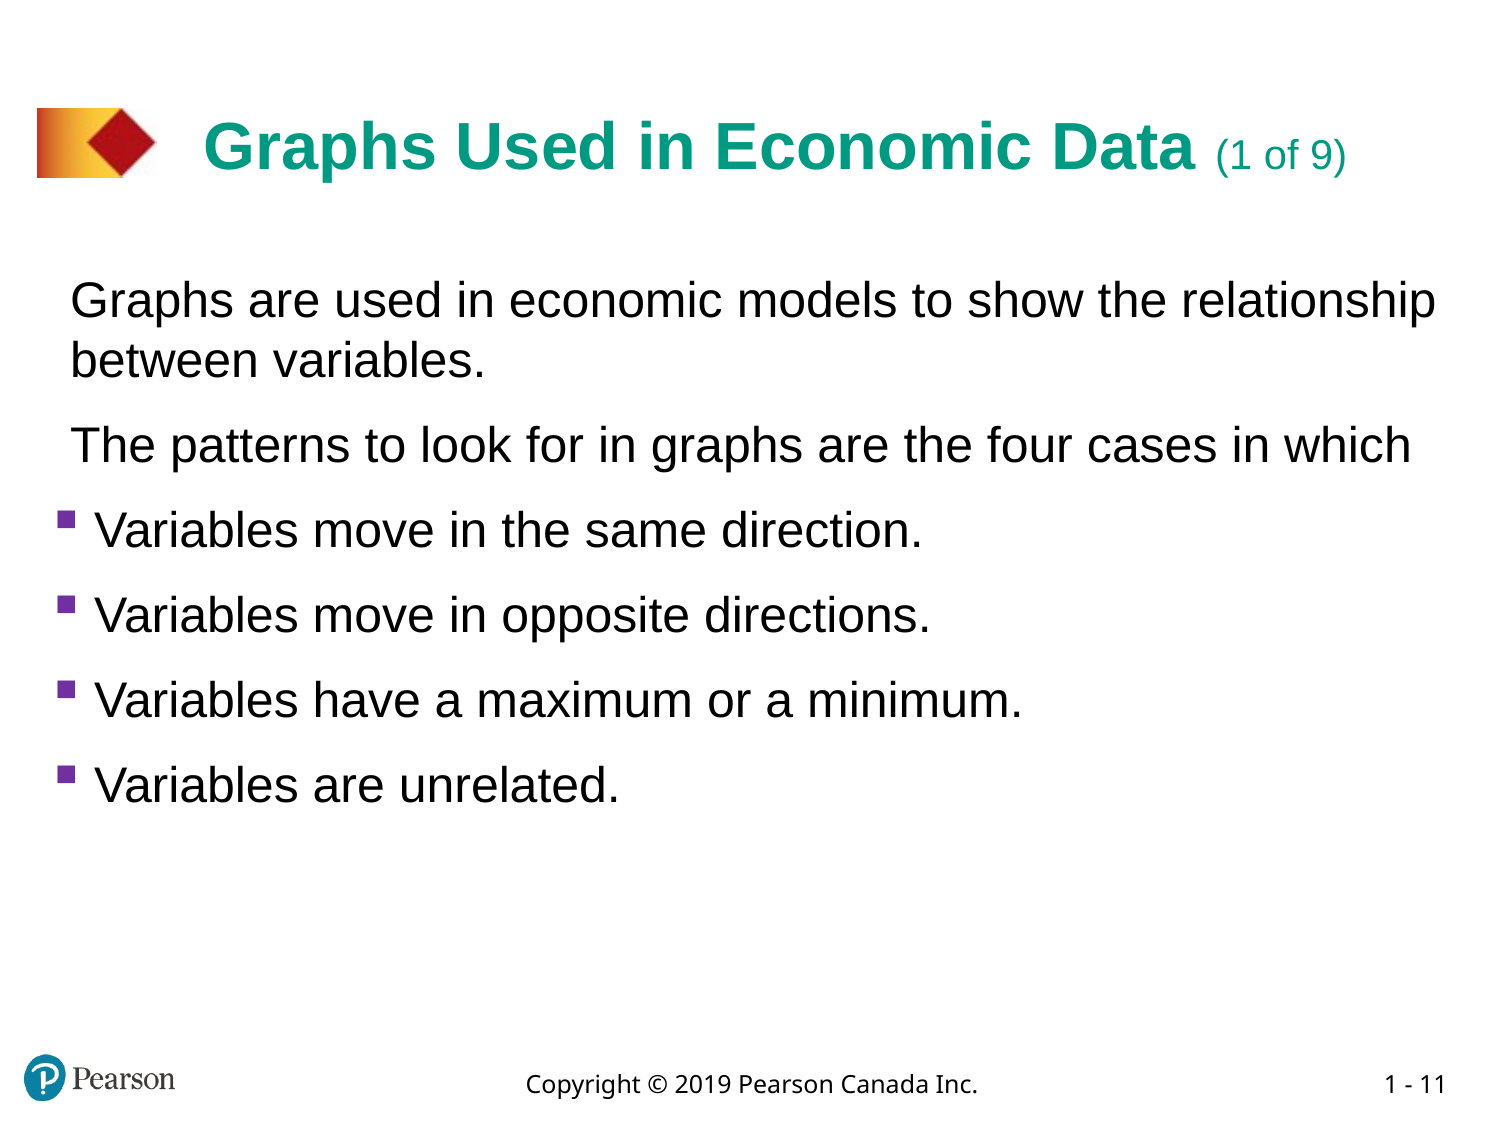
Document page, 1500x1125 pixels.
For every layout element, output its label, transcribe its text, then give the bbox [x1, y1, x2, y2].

picture [37, 108, 157, 178]
picture [49, 1054, 175, 1101]
title Graphs Used in Economic Data (1 of 9) [188, 50, 1364, 236]
list Graphs are used in economic models to show the relationship between variables. The patterns to look for in graphs are the four cases in which Variables move in the same direction. Variables move in opposite directions. Variables have a maximum or a minimum. Variables are unrelated. [37, 259, 1463, 1038]
picture [24, 1084, 35, 1101]
picture [31, 1063, 59, 1095]
picture [24, 1054, 43, 1074]
